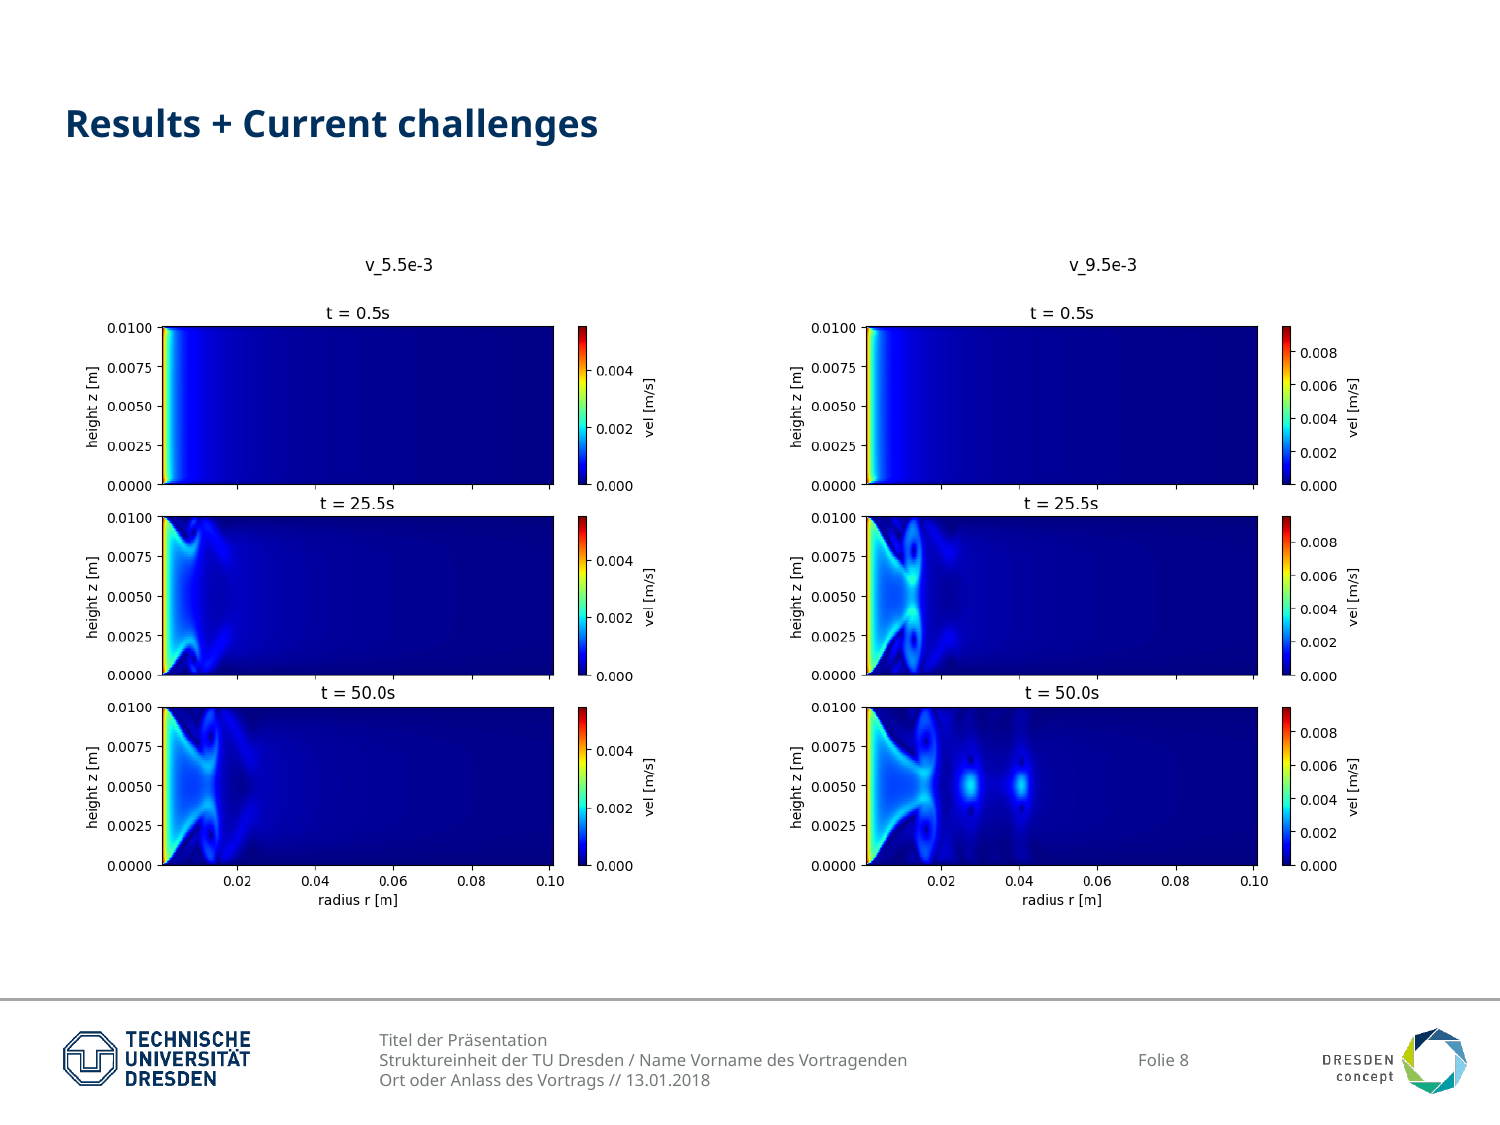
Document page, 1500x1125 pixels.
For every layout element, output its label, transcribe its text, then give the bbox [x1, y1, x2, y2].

title Results + Current challenges [64, 56, 1437, 190]
picture [83, 243, 714, 941]
picture [1323, 1028, 1467, 1094]
picture [787, 243, 1418, 941]
picture [63, 1031, 250, 1086]
